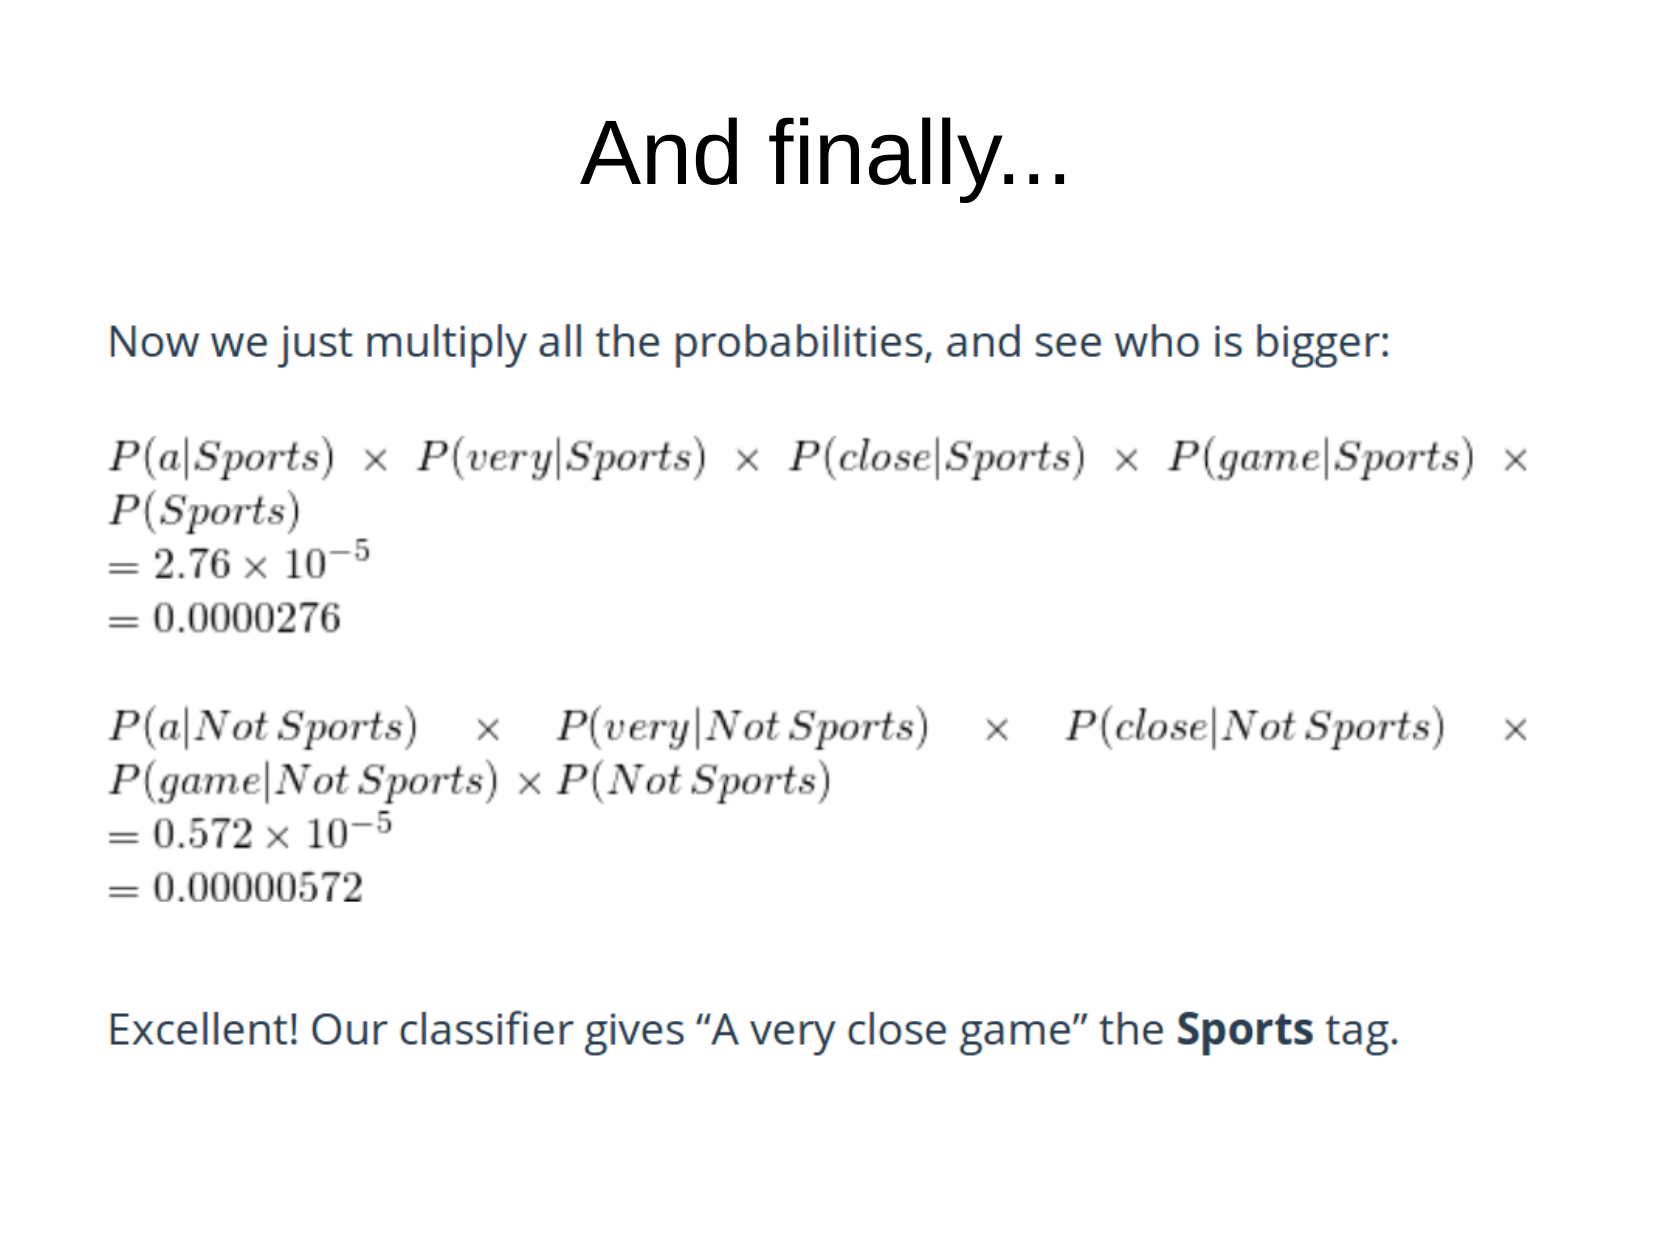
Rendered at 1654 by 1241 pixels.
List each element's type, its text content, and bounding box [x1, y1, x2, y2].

title And finally... [82, 49, 1571, 257]
picture [45, 284, 1575, 1110]
